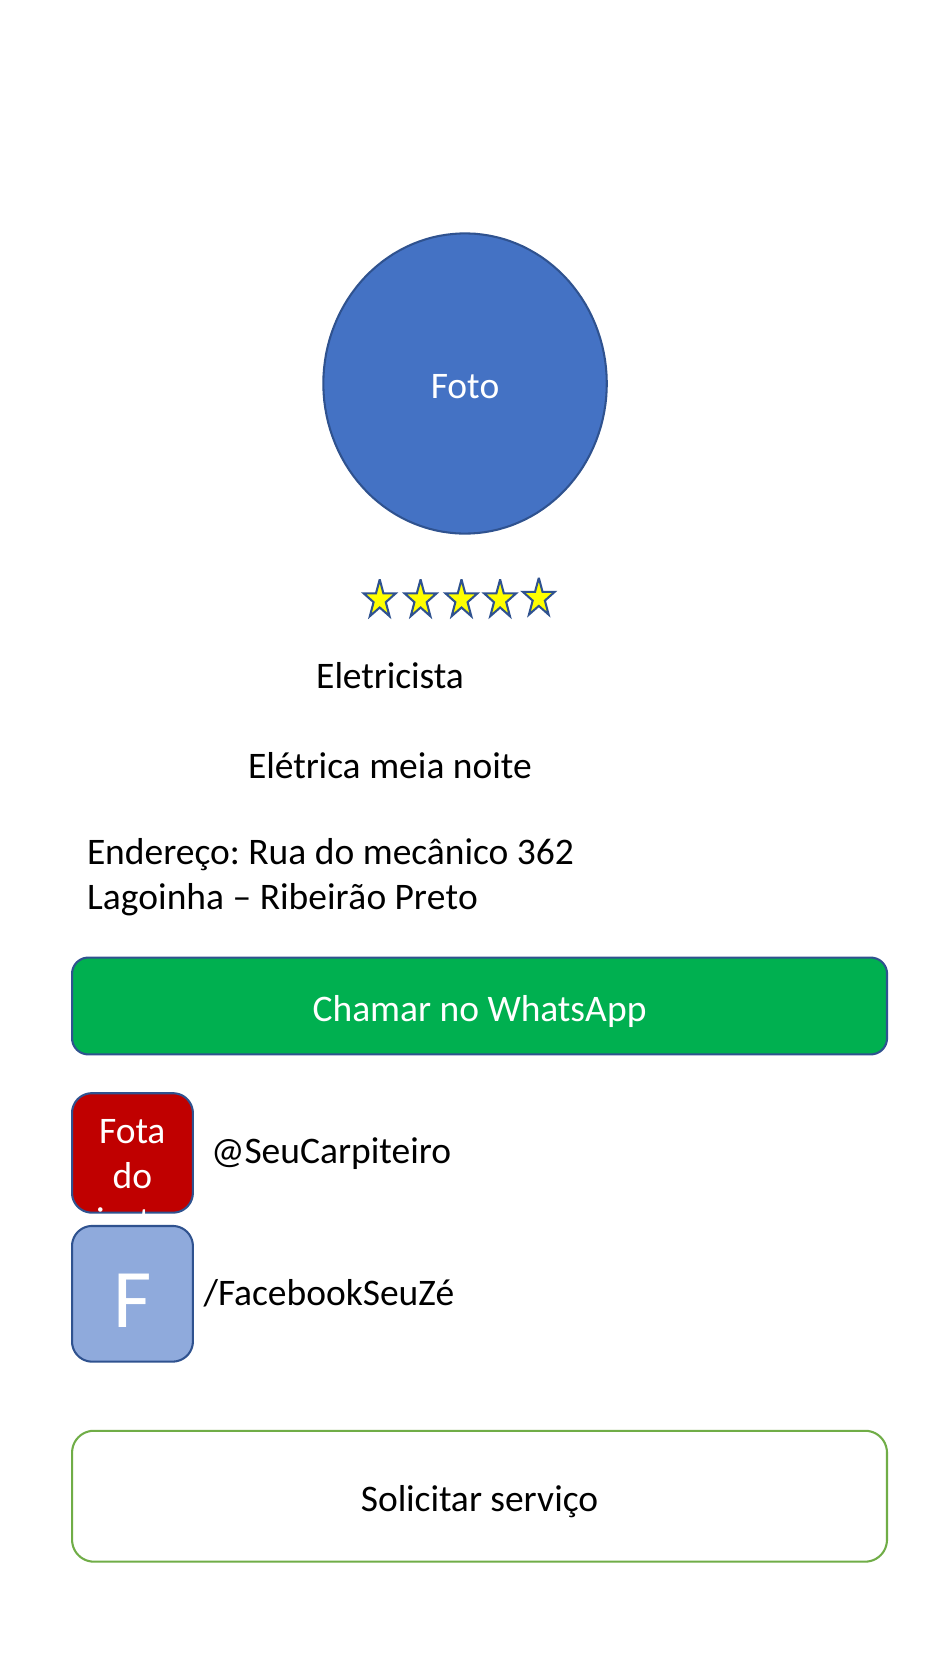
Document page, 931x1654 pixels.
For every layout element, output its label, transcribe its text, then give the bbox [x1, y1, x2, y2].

text_box [522, 577, 555, 615]
text_box Foto [323, 233, 607, 534]
text_box [484, 579, 517, 617]
text_box [404, 579, 437, 617]
text_box Fota do insta [72, 1093, 193, 1213]
text_box [363, 579, 396, 617]
text_box Chamar no WhatsApp [72, 957, 888, 1055]
text_box Eletricista Elétrica meia noite [233, 643, 722, 819]
text_box /FacebookSeuZé [188, 1260, 481, 1322]
text_box F [72, 1225, 193, 1362]
text_box @SeuCarpiteiro [196, 1118, 559, 1179]
text_box Endereço: Rua do mecânico 362 Lagoinha – Ribeirão Preto [72, 819, 910, 926]
text_box [445, 579, 478, 617]
text_box Solicitar serviço [72, 1430, 888, 1562]
